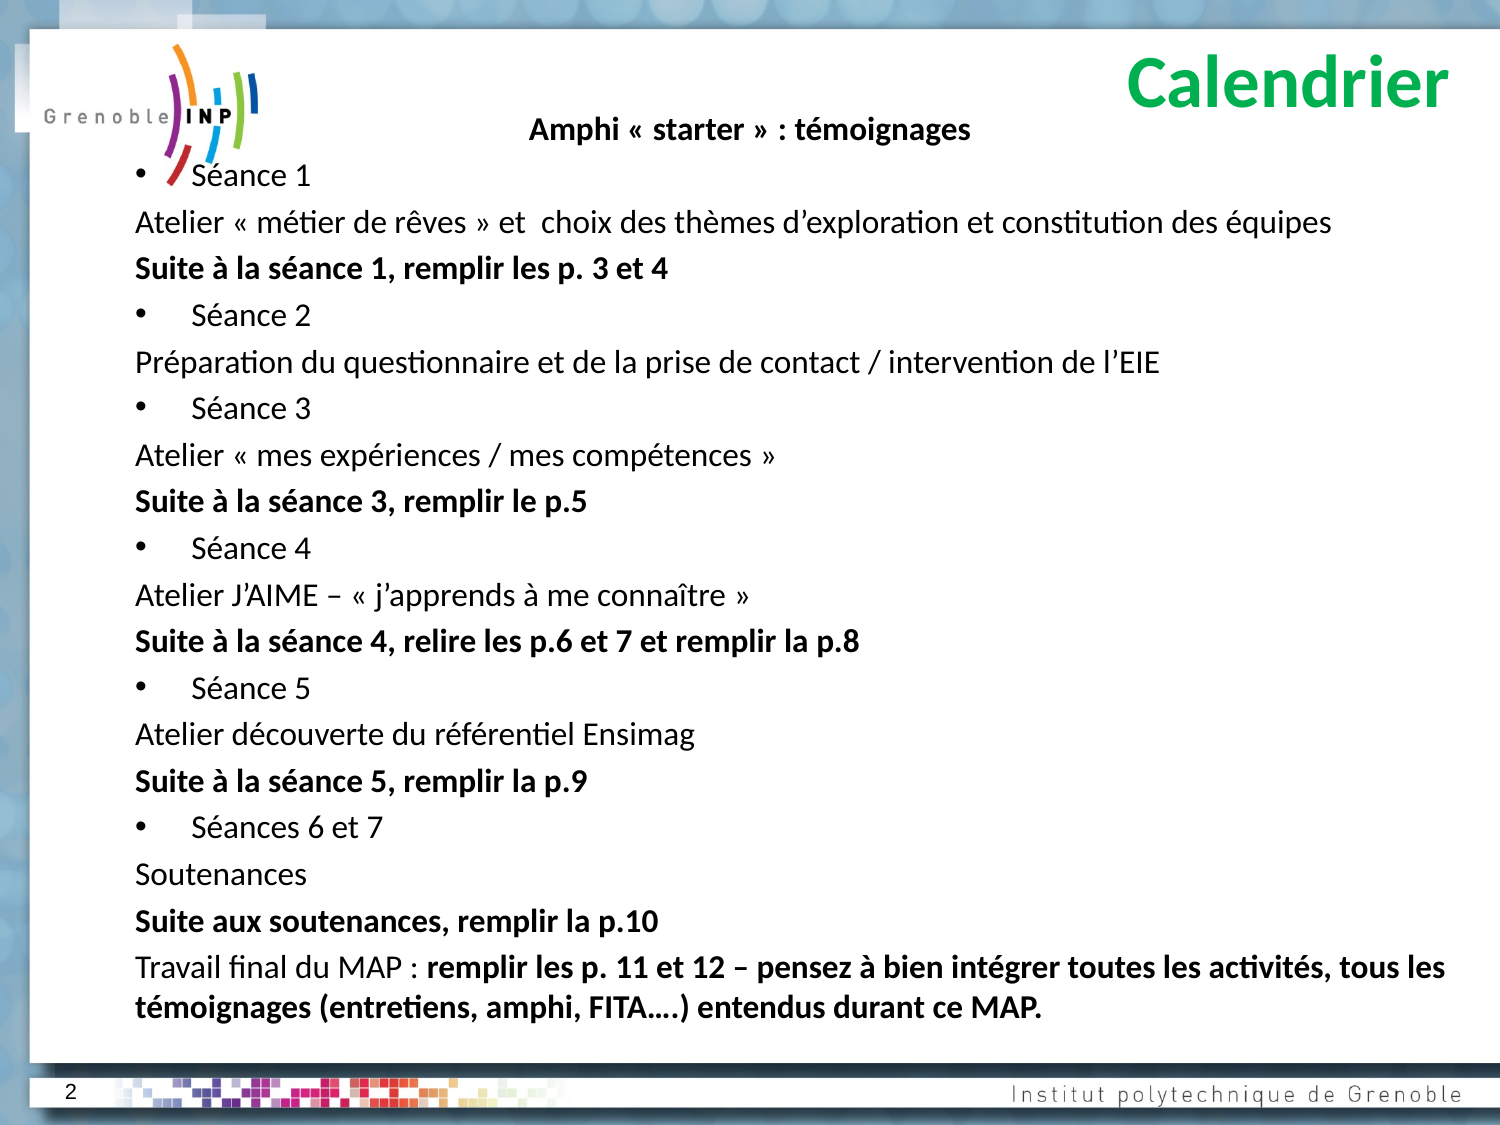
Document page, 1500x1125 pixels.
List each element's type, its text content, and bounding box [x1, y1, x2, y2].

text_box Calendrier [690, 24, 1483, 188]
text_box Amphi « starter » : témoignages Séance 1 Atelier « métier de rêves » et choix des thèmes d’exploration et constitution des équipes Suite à la séance 1, remplir les p. 3 et 4 Séance 2 Préparation du questionnaire et de la prise de contact / intervention de l’EIE Séance 3 Atelier « mes expériences / mes compétences » Suite à la séance 3, remplir le p.5 Séance 4 Atelier J’AIME – « j’apprends à me connaître » Suite à la séance 4, relire les p.6 et 7 et remplir la p.8 Séance 5 Atelier découverte du référentiel Ensimag Suite à la séance 5, remplir la p.9 Séances 6 et 7 Soutenances Suite aux soutenances, remplir la p.10 Travail final du MAP : remplir les p. 11 et 12 – pensez à bien intégrer toutes les activités, tous les témoignages (entretiens, amphi, FITA….) entendus durant ce MAP. [120, 42, 1471, 1071]
picture [0, 0, 1500, 1125]
